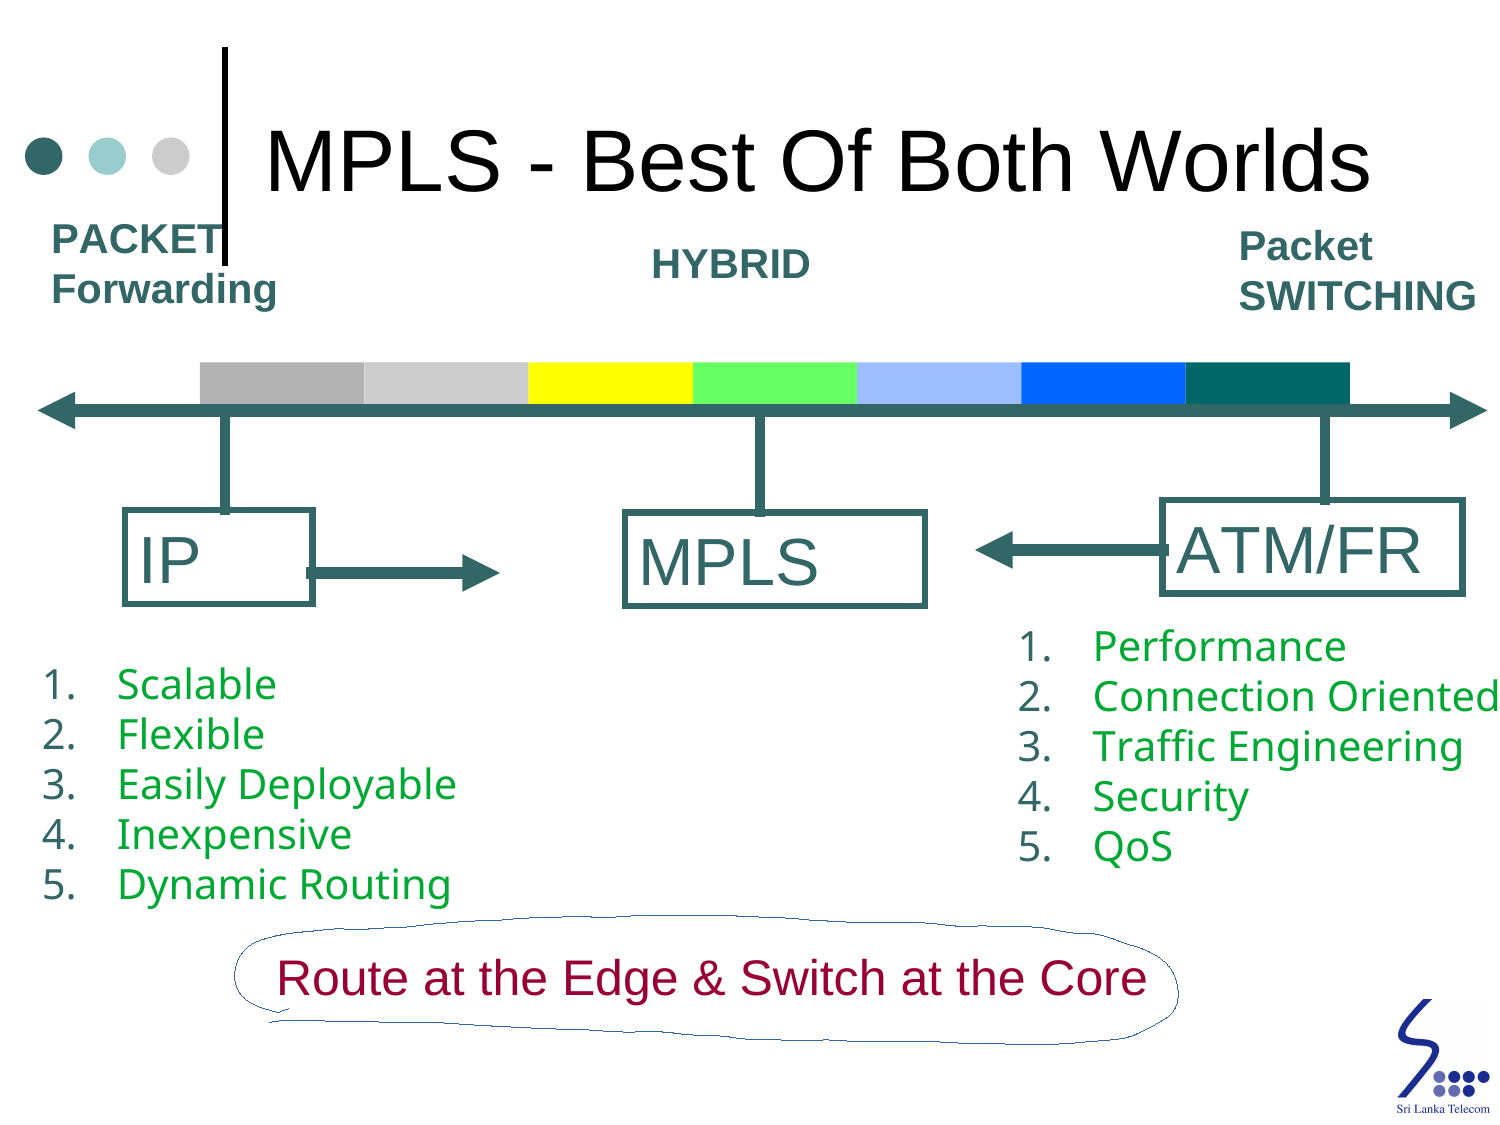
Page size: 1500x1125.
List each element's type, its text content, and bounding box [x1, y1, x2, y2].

text_box IP [124, 510, 313, 605]
text_box ATM/FR [1162, 499, 1463, 594]
text_box Scalable Flexible Easily Deployable Inexpensive Dynamic Routing [27, 650, 473, 916]
picture [1397, 999, 1490, 1113]
text_box Route at the Edge & Switch at the Core [225, 937, 1201, 1013]
text_box HYBRID [637, 230, 833, 295]
text_box Packet SWITCHING [1224, 212, 1500, 327]
title MPLS - Best Of Both Worlds [249, 31, 1401, 282]
text_box [199, 362, 1350, 404]
text_box PACKET Forwarding [37, 205, 313, 320]
text_box MPLS [624, 512, 926, 607]
text_box Performance Connection Oriented Traffic Engineering Security QoS [1002, 612, 1500, 986]
